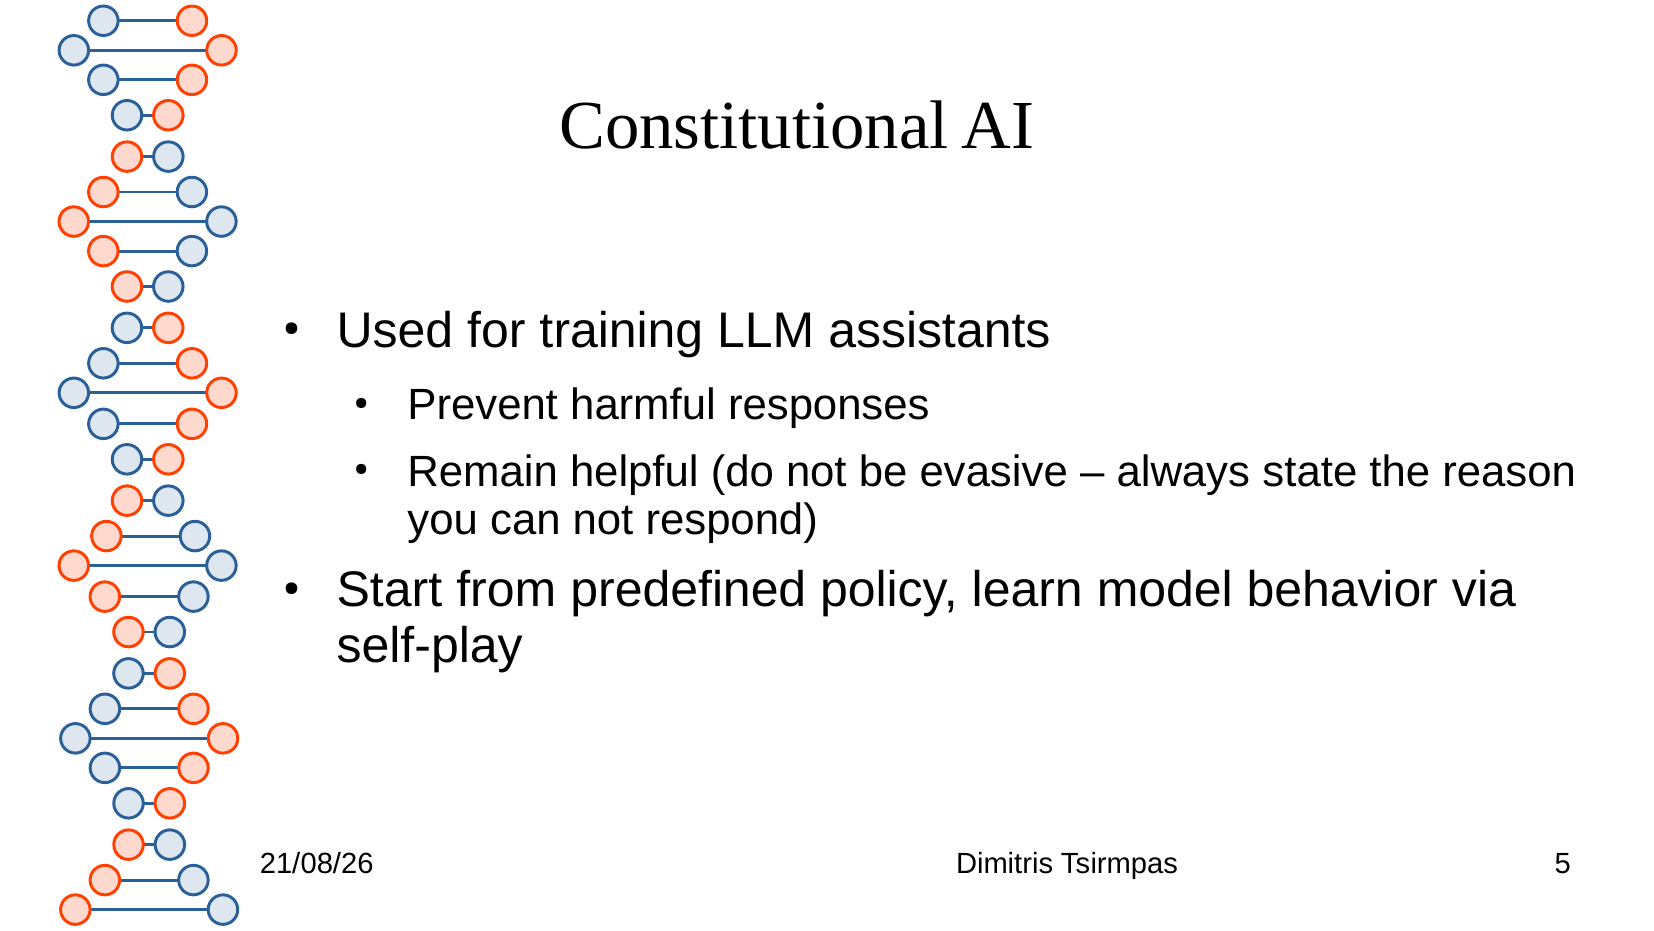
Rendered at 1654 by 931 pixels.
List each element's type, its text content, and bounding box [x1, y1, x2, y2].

title Constitutional AI [88, 73, 1506, 178]
list Used for training LLM assistants Prevent harmful responses Remain helpful (do not be evasive – always state the reason you can not respond) Start from predefined policy, learn model behavior via self-play [265, 224, 1595, 764]
